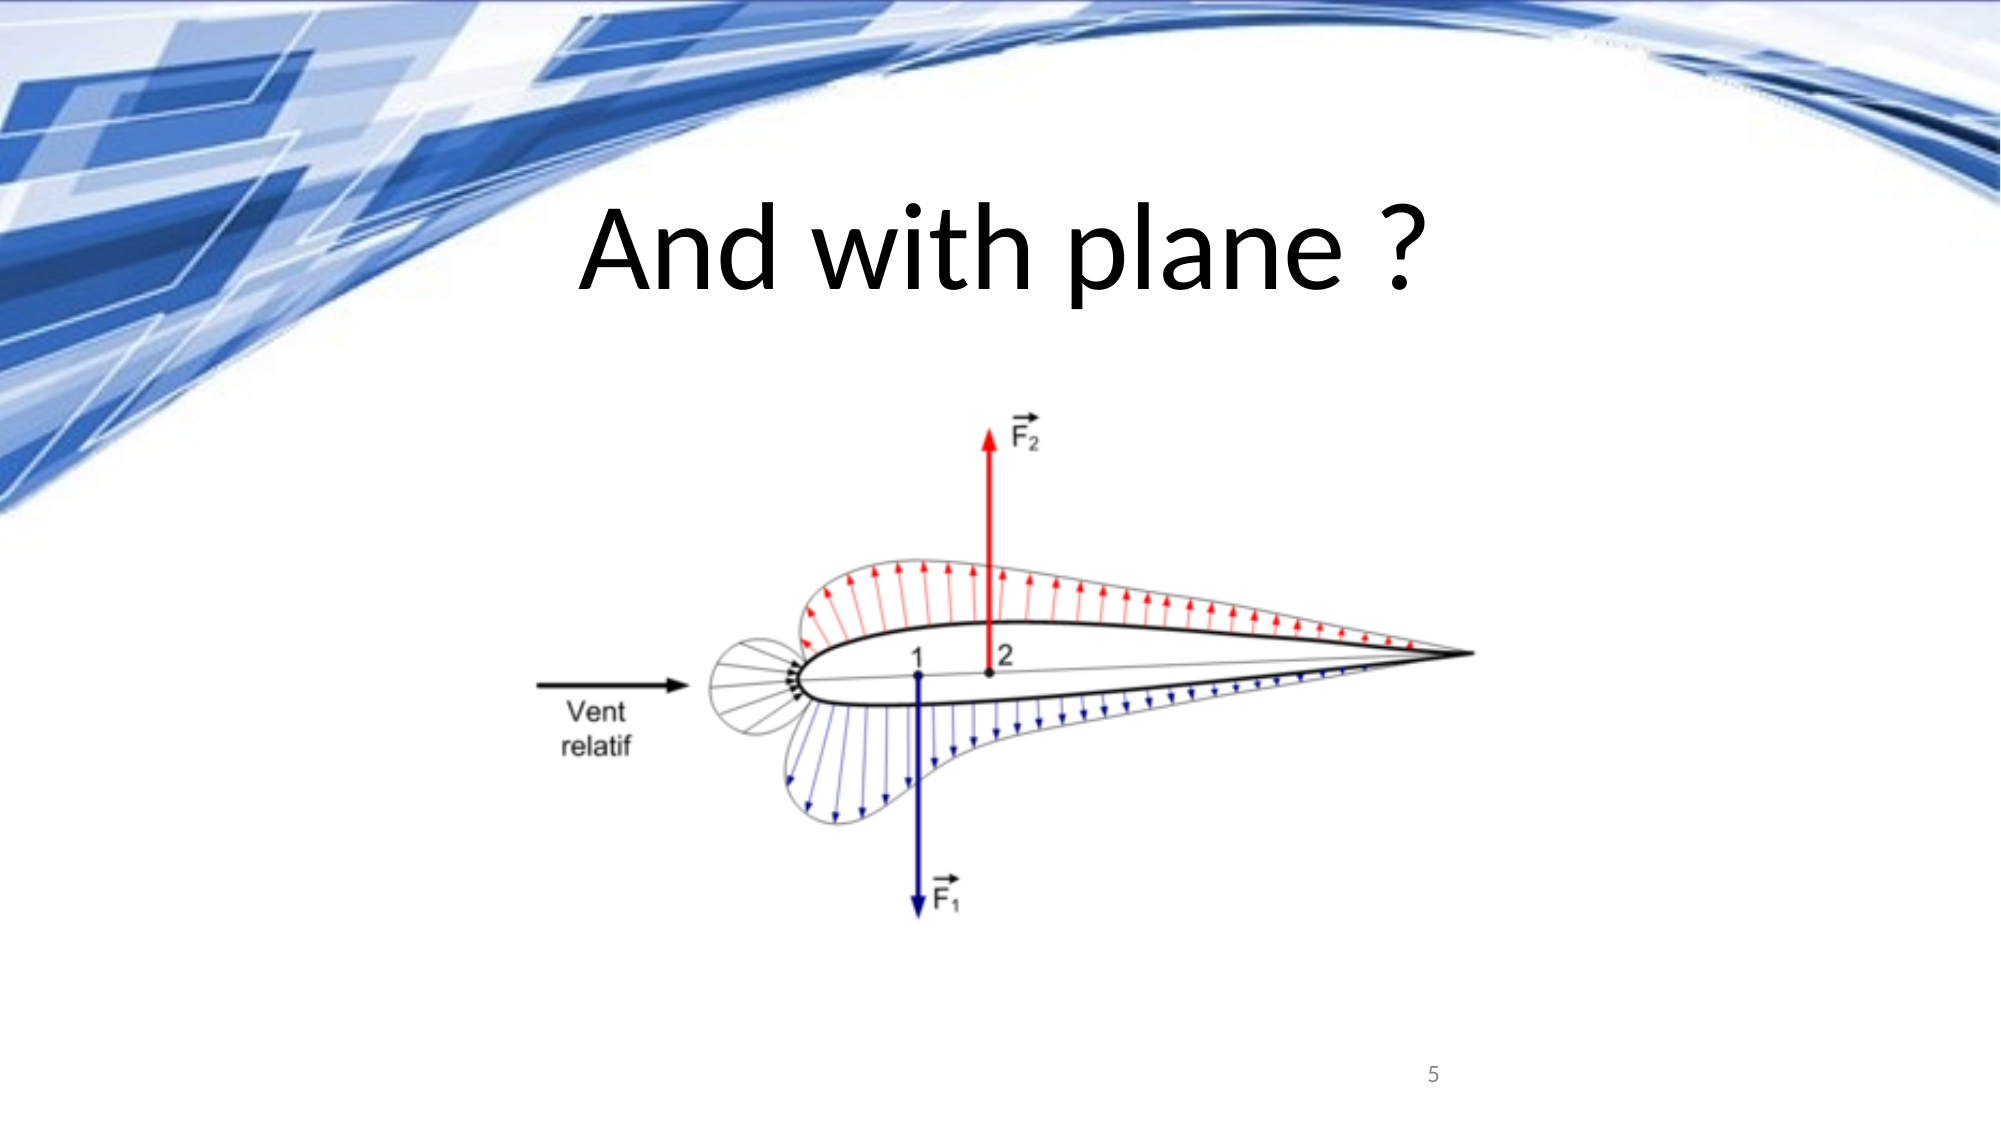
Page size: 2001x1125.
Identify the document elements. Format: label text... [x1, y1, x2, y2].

text_box [1412, 1042, 1863, 1103]
text_box And with plane ? [114, 168, 1898, 324]
picture [535, 323, 1477, 1031]
